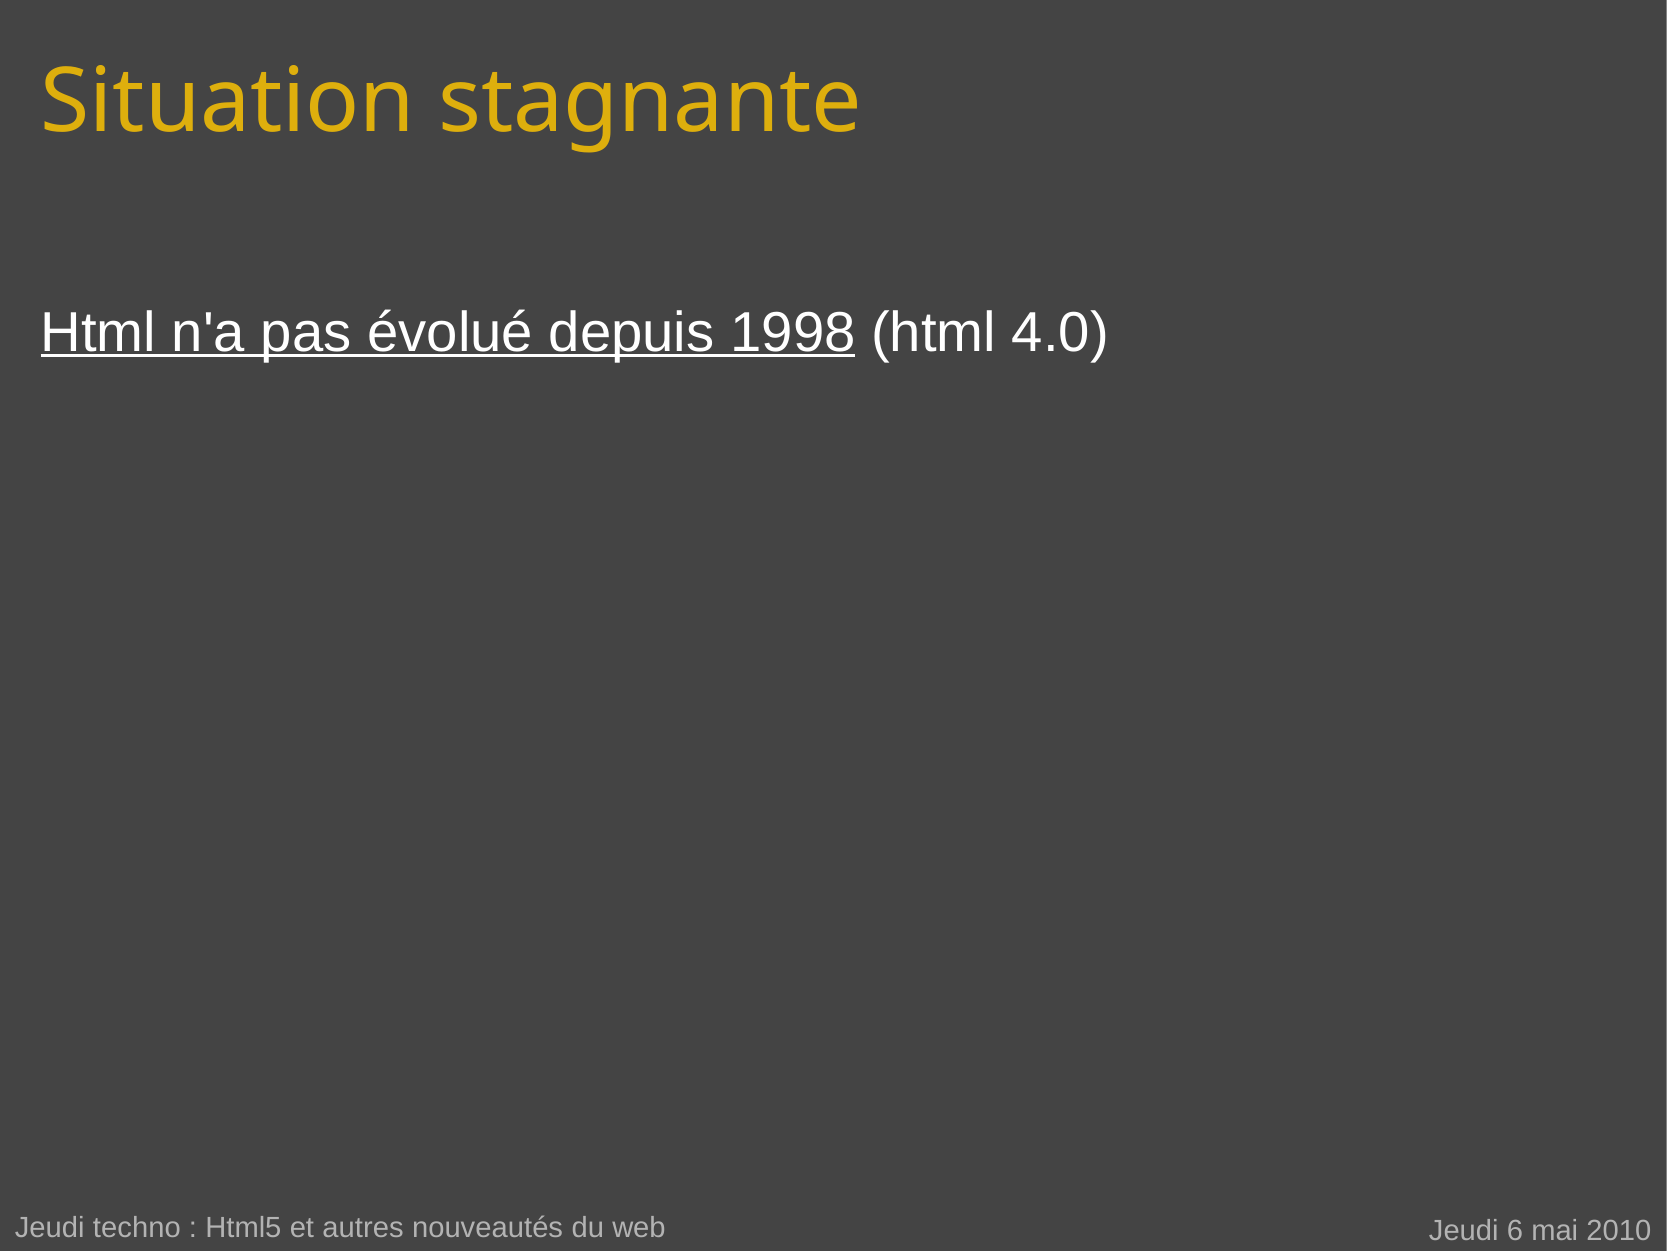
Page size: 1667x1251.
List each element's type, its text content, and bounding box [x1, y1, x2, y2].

picture [0, 0, 1667, 1251]
list Html n'a pas évolué depuis 1998 (html 4.0) [40, 300, 1627, 1201]
title Situation stagnante [40, 49, 1627, 202]
